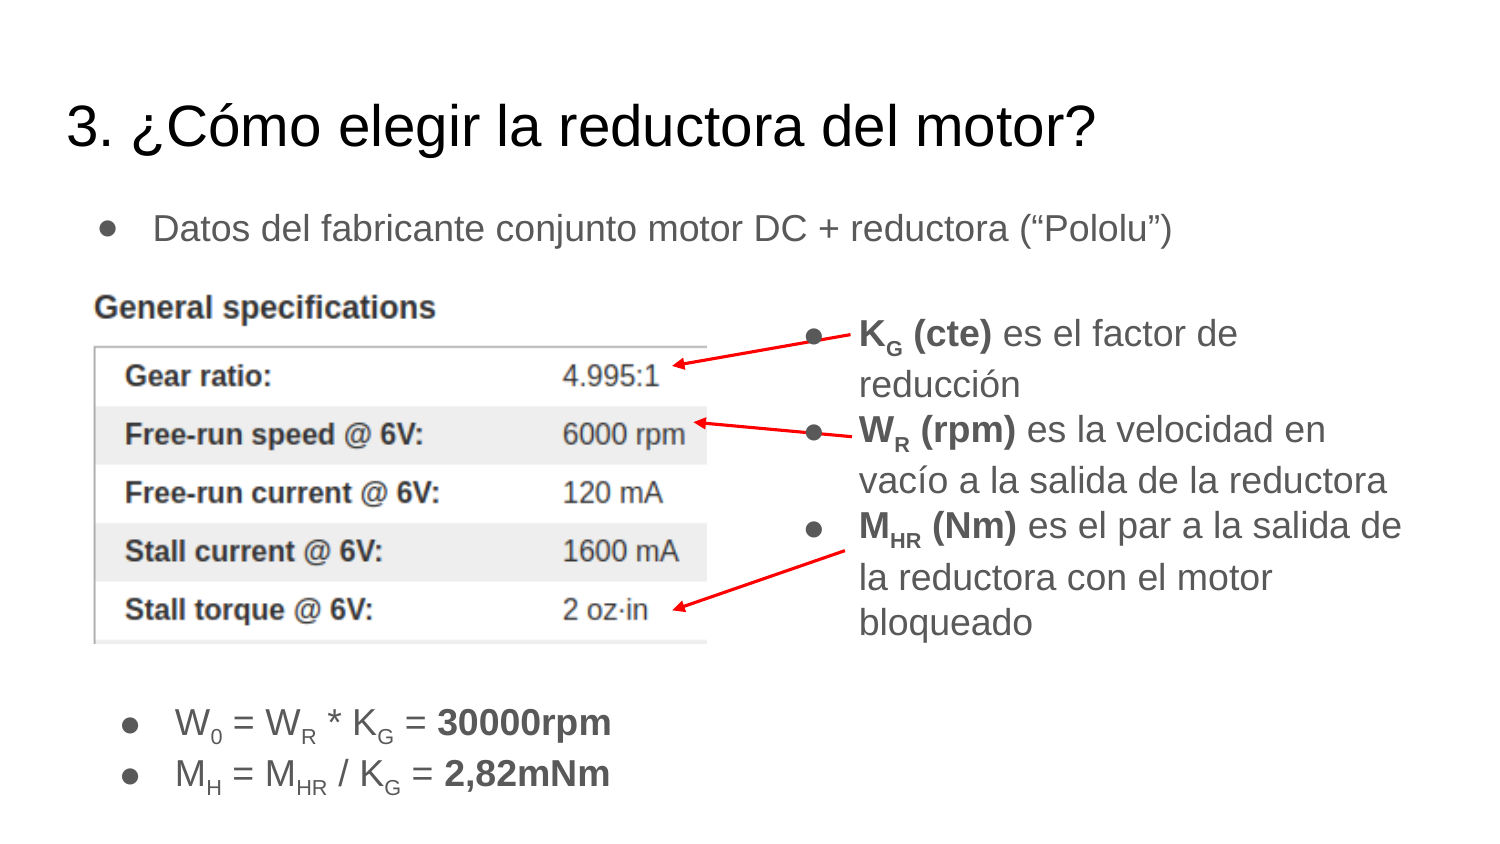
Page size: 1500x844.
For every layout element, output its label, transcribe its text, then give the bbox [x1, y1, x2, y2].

list Datos del fabricante conjunto motor DC + reductora (“Pololu”) [62, 189, 1461, 289]
list W0 = WR * KG = 30000rpm MH = MHR / KG = 2,82mNm [85, 682, 1483, 782]
title 3. ¿Cómo elegir la reductora del motor? [51, 72, 1449, 167]
list KG (cte) es el factor de reducción WR (rpm) es la velocidad en vacío a la salida de la reductora MHR (Nm) es el par a la salida de la reductora con el motor bloqueado [768, 294, 1426, 591]
picture [85, 289, 707, 644]
